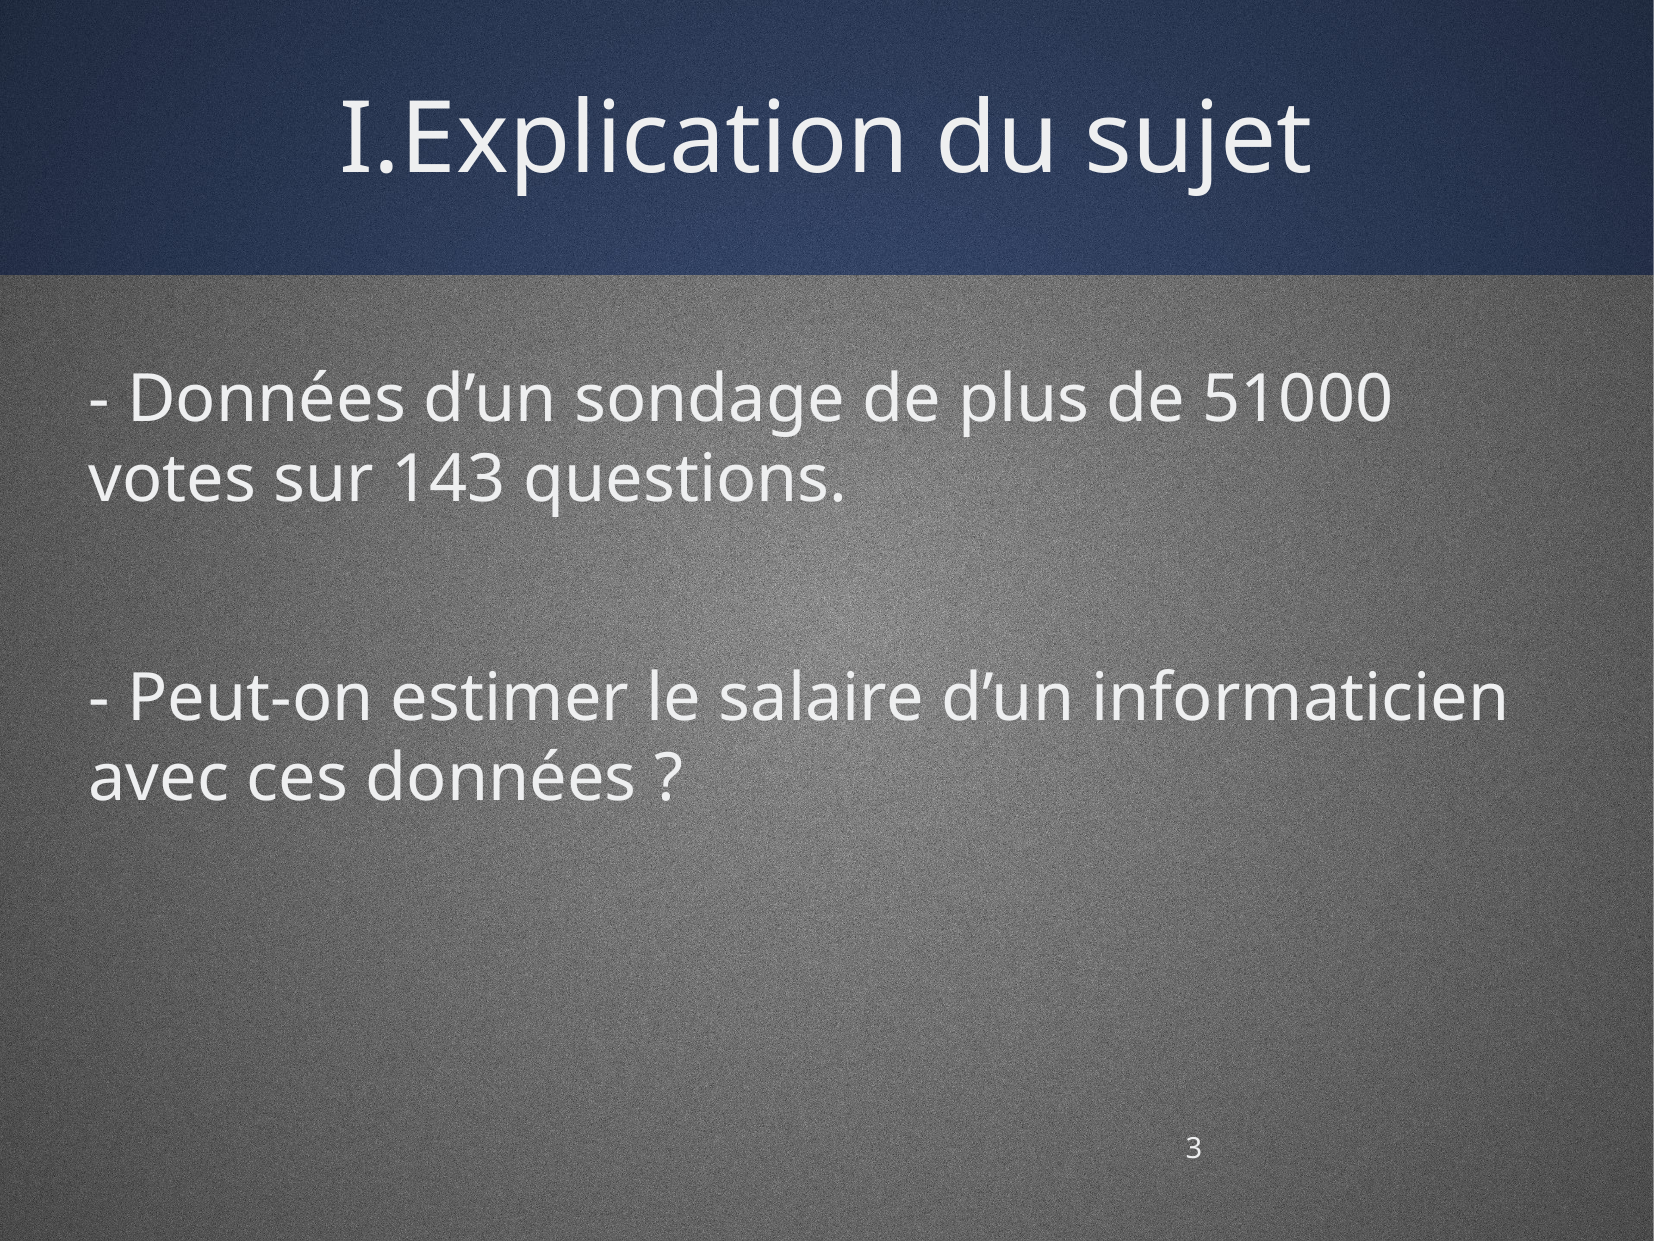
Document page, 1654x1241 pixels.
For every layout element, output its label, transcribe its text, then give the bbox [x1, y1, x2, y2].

picture [0, 0, 1654, 1241]
title I.Explication du sujet [88, 29, 1565, 237]
text_box 15 [1185, 1129, 1571, 1216]
list - Données d’un sondage de plus de 51000 votes sur 143 questions. - Peut-on estimer le salaire d’un informaticien avec ces données ? [88, 354, 1565, 1063]
